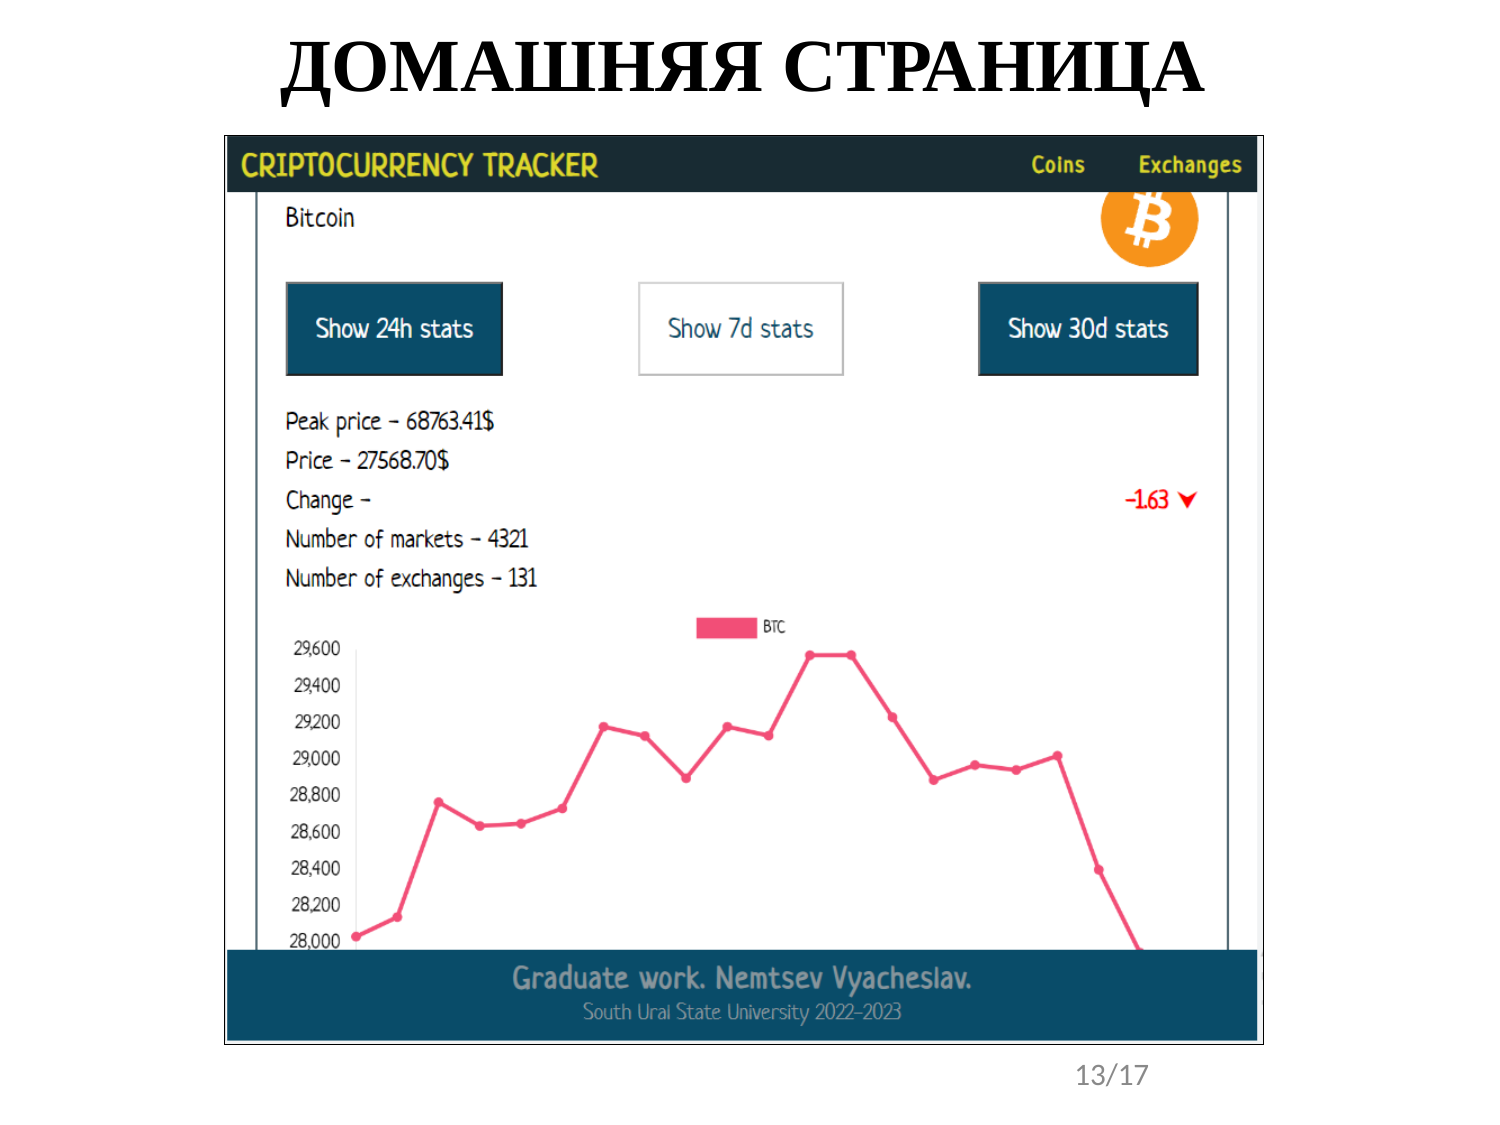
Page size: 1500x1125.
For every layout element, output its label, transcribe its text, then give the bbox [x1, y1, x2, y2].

picture [225, 135, 1264, 1044]
title ДОМАШНЯЯ СТРАНИЦА [0, 0, 1494, 135]
slide_number 13/17 [1059, 1042, 1397, 1103]
